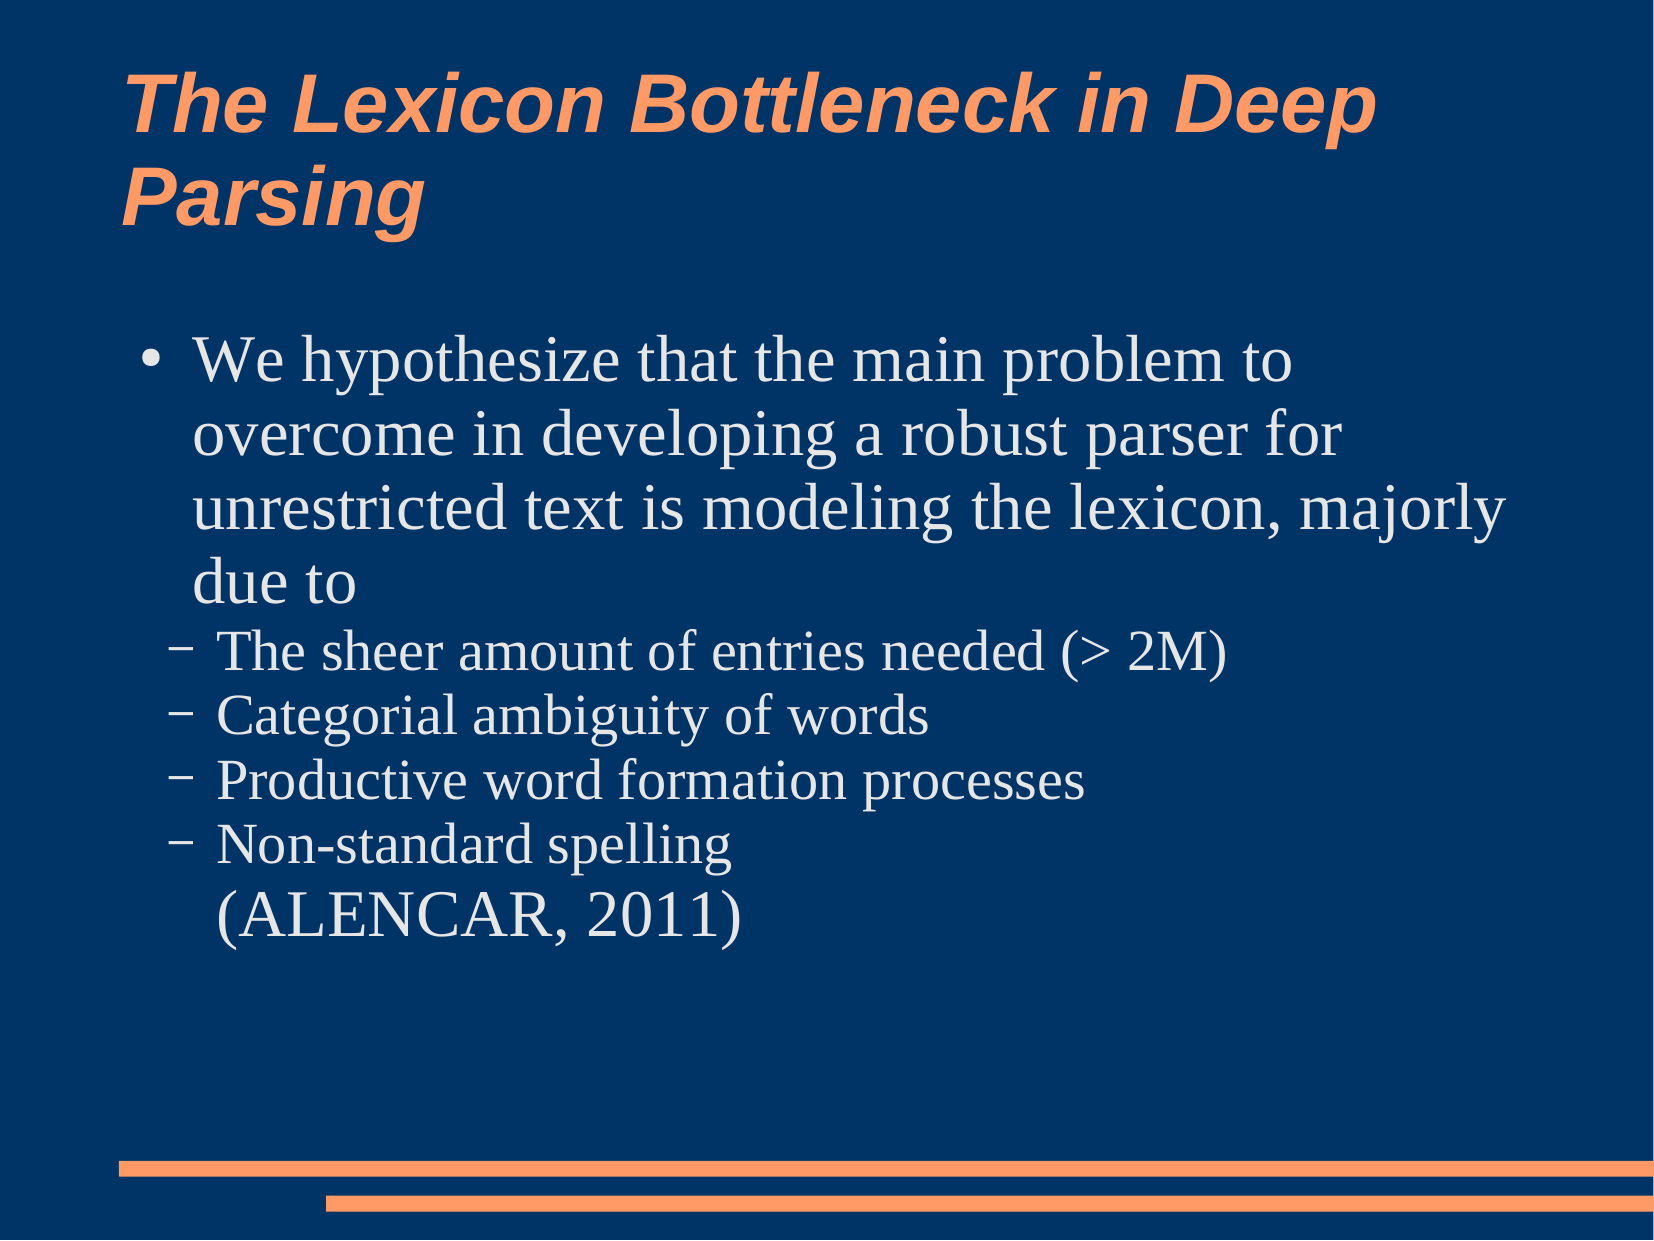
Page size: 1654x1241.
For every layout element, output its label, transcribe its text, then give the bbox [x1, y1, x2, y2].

list We hypothesize that the main problem to overcome in developing a robust parser for unrestricted text is modeling the lexicon, majorly due to The sheer amount of entries needed (> 2M) Categorial ambiguity of words Productive word formation processes Non-standard spelling (ALENCAR, 2011) [121, 322, 1561, 1164]
title The Lexicon Bottleneck in Deep Parsing [121, 46, 1534, 254]
